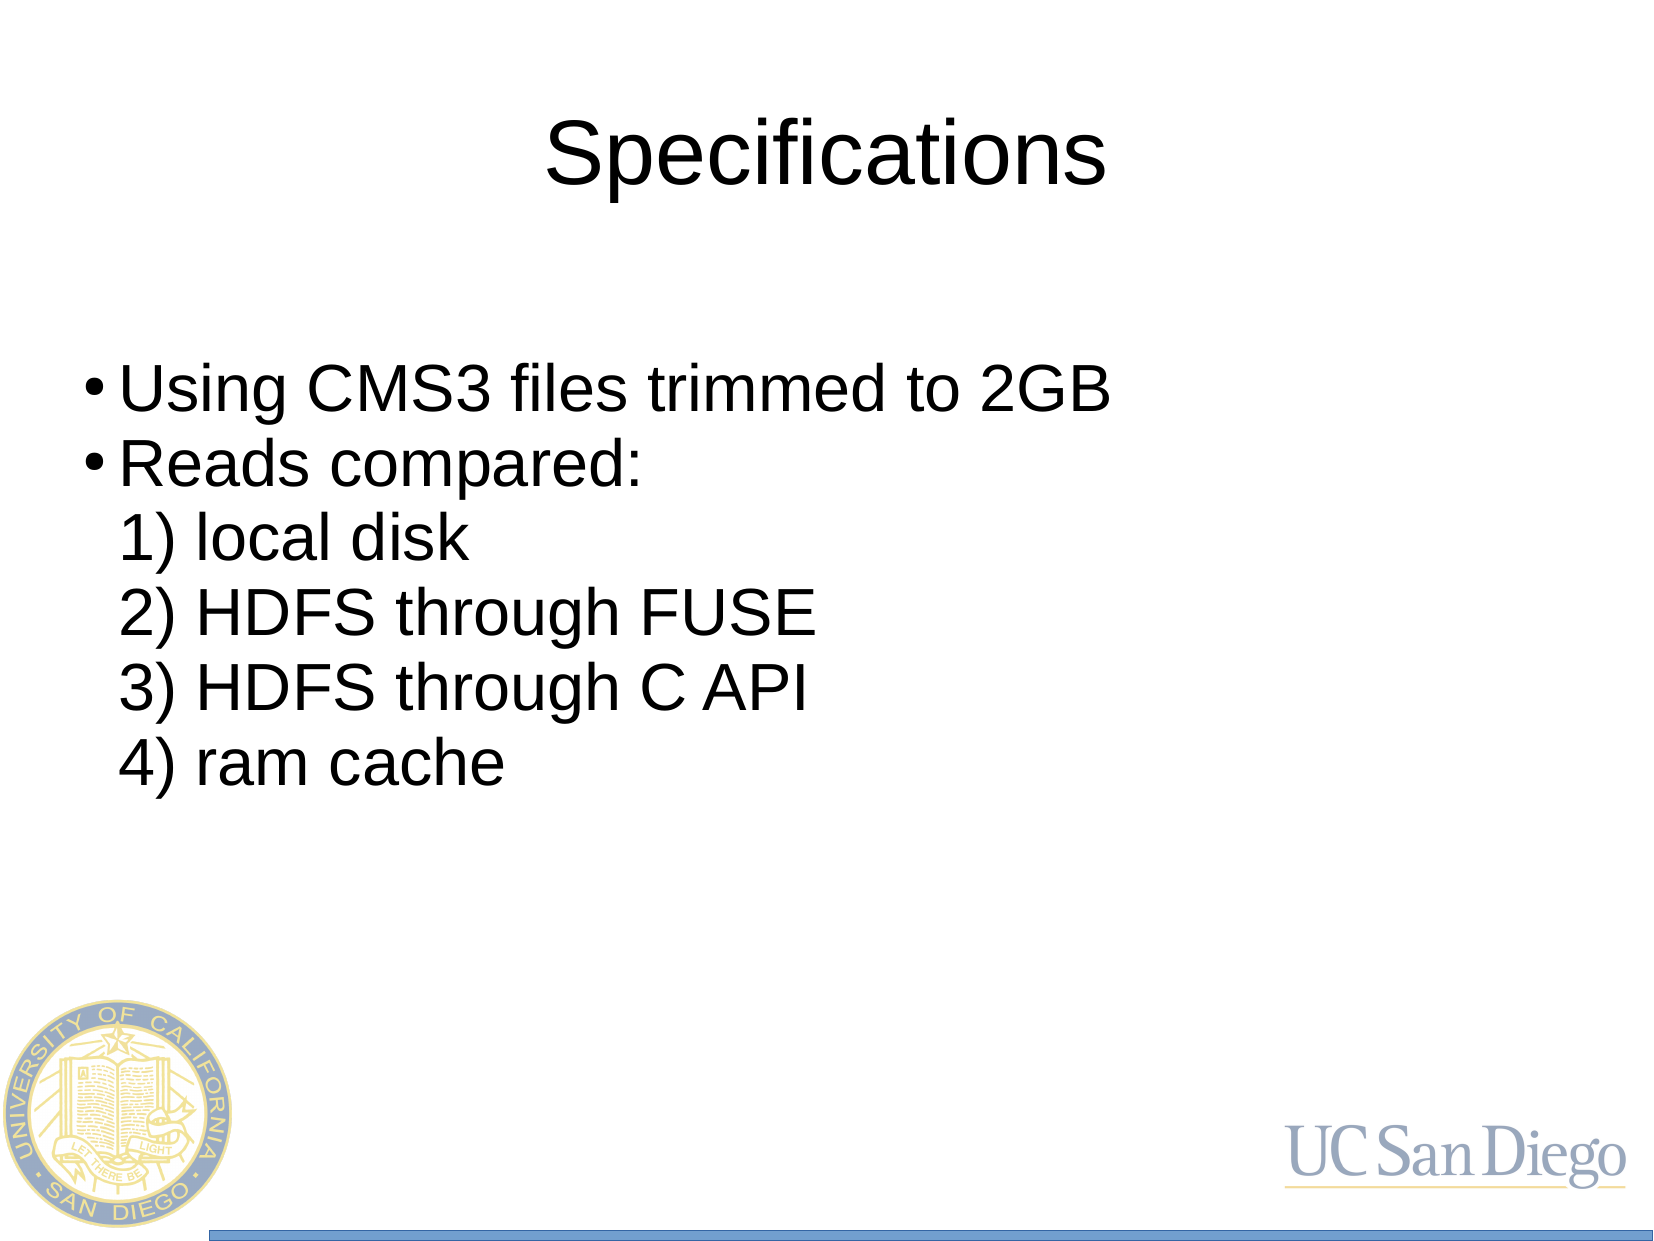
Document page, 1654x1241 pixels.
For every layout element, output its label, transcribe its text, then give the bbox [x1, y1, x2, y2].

title Specifications [82, 49, 1571, 257]
subtitle Using CMS3 files trimmed to 2GB Reads compared: local disk HDFS through FUSE HDFS through C API ram cache [82, 290, 1571, 1010]
text_box [209, 1230, 1653, 1241]
picture [0, 995, 234, 1231]
picture [1253, 1089, 1653, 1230]
